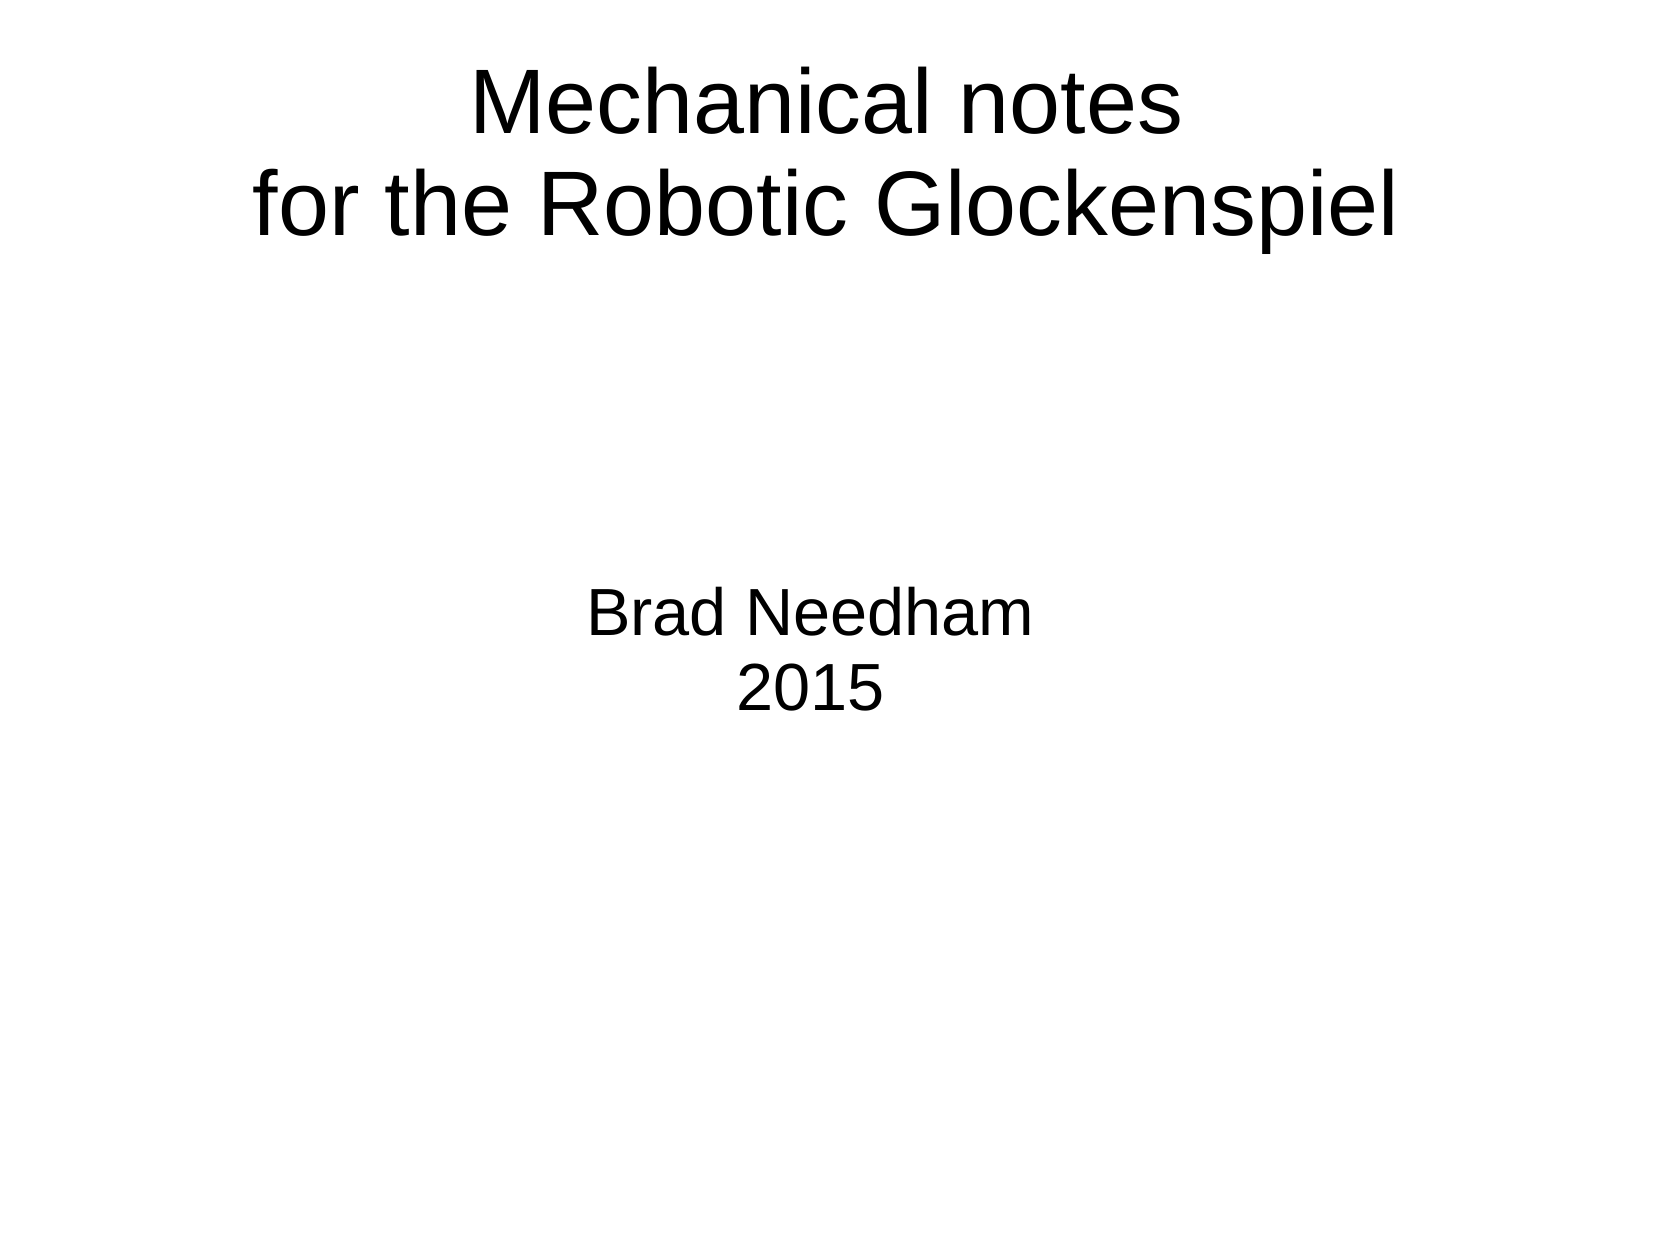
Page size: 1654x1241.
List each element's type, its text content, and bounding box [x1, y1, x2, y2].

subtitle Brad Needham 2015 [82, 290, 1538, 1010]
title Mechanical notes for the Robotic Glockenspiel [82, 49, 1571, 257]
